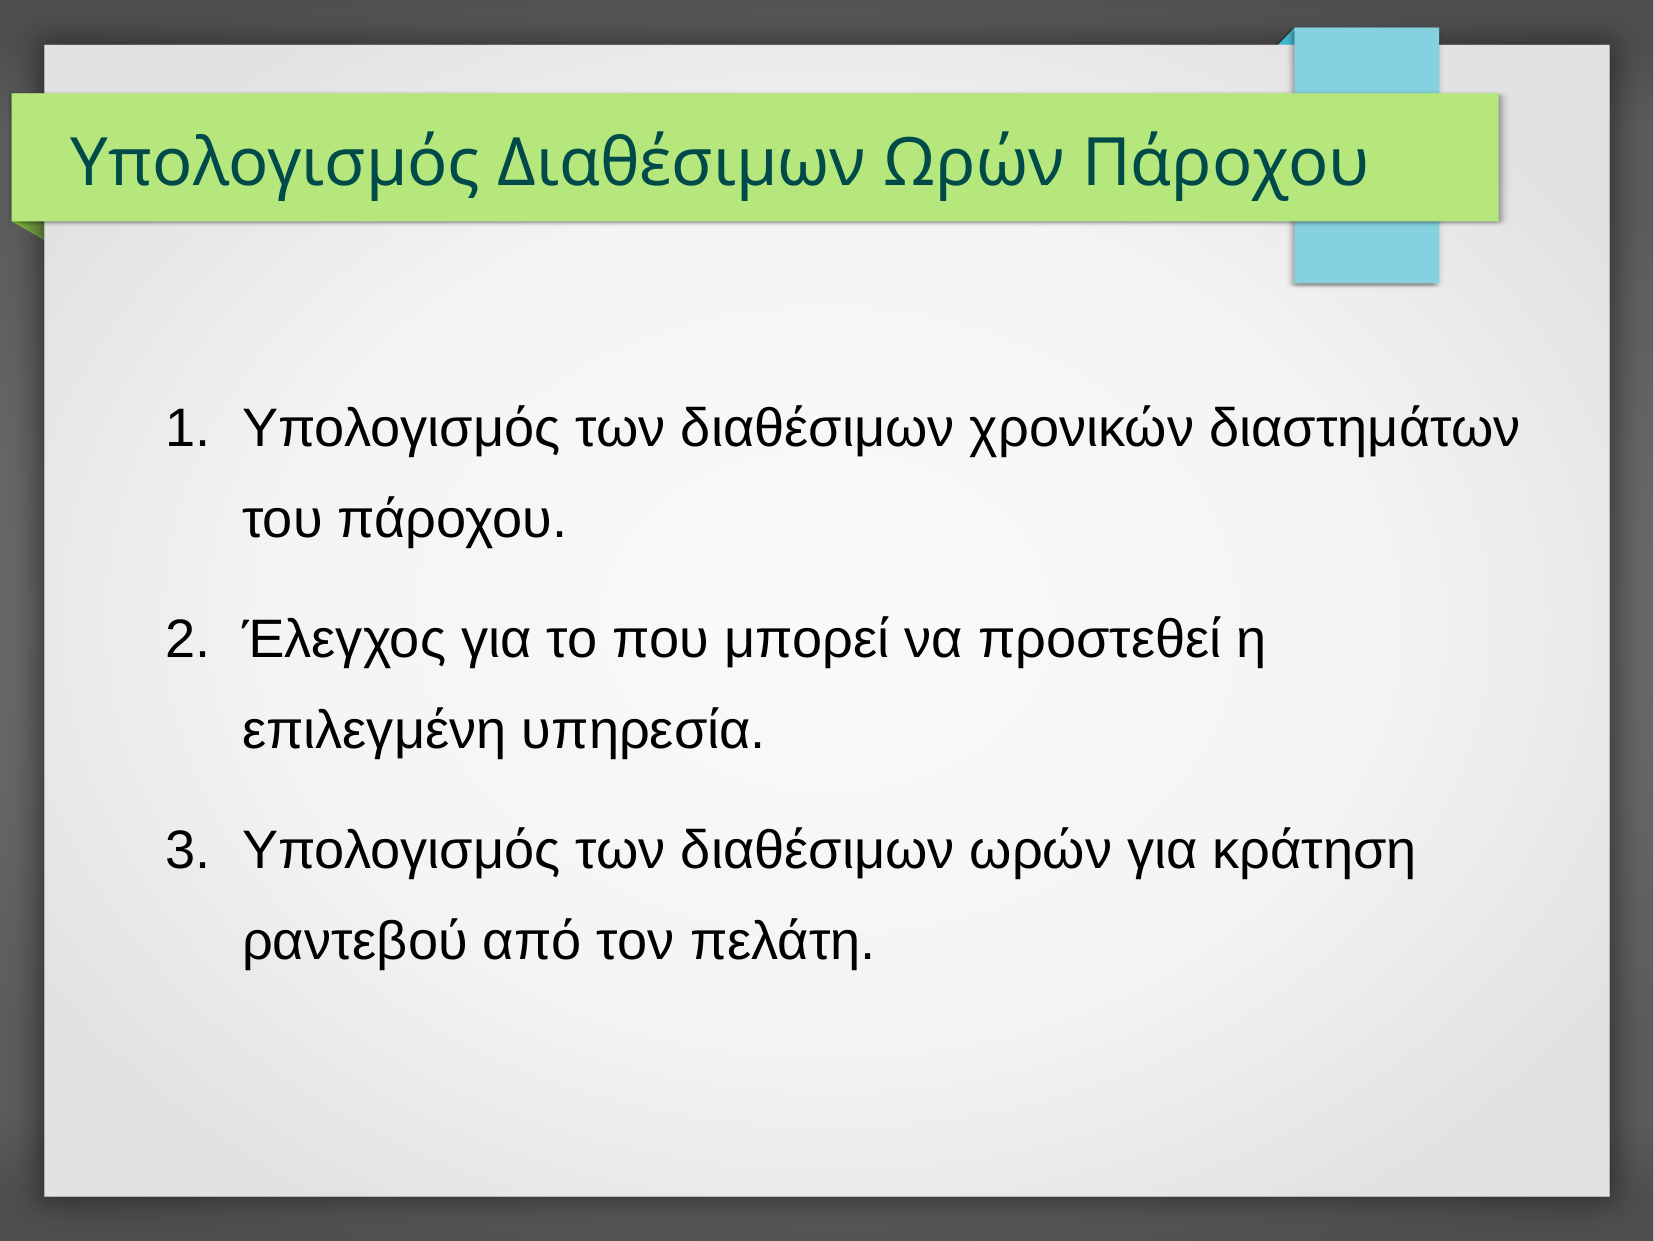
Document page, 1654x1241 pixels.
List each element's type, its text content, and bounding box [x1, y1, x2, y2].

list Υπολογισμός των διαθέσιμων χρονικών διαστημάτων του πάροχου. Έλεγχος για το που μπορεί να προστεθεί η επιλεγμένη υπηρεσία. Υπολογισμός των διαθέσιμων ωρών για κράτηση ραντεβού από τον πελάτη. [165, 367, 1536, 1087]
picture [0, 0, 1654, 1241]
title Υπολογισμός Διαθέσιμων Ωρών Πάροχου [70, 106, 1489, 213]
